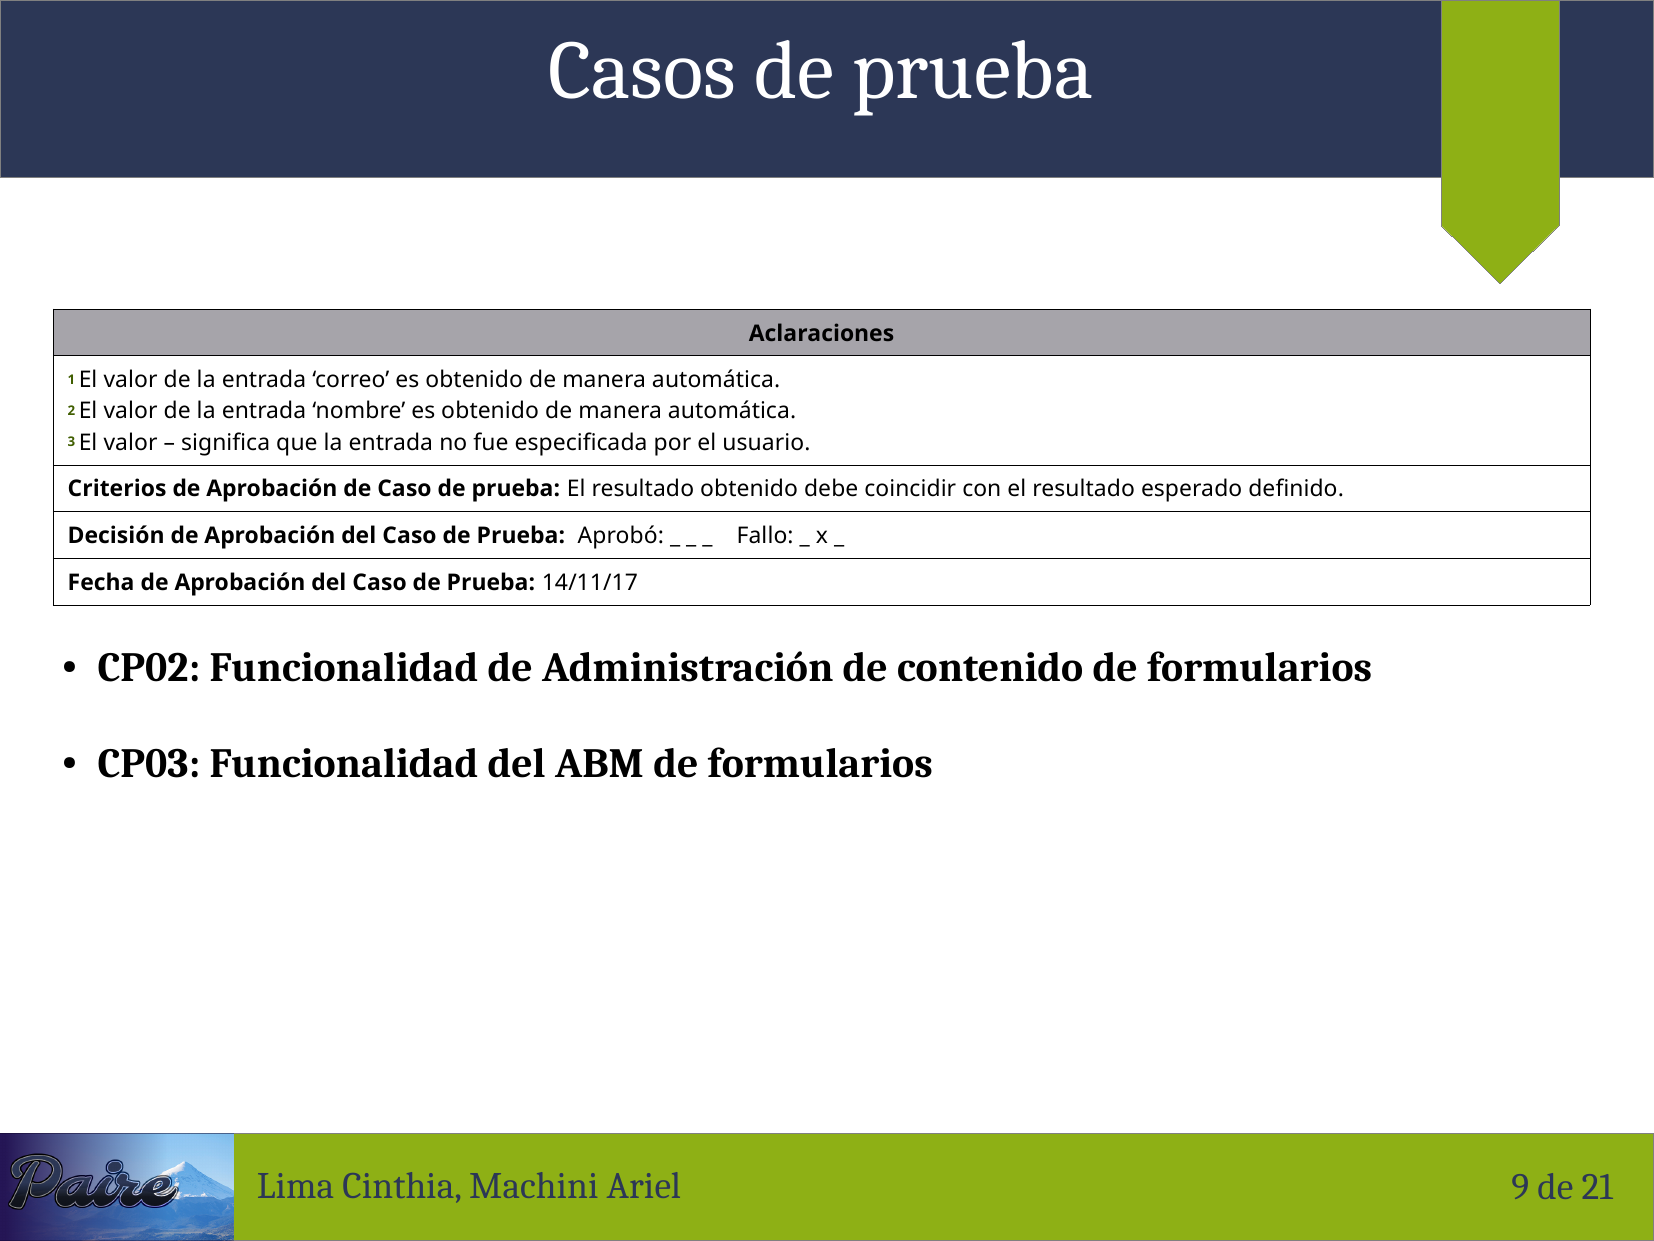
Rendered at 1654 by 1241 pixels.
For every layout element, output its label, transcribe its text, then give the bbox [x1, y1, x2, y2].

text_box Lima Cinthia, Machini Ariel [242, 1157, 715, 1217]
text_box <number> de 21 [1488, 1158, 1654, 1241]
text_box [234, 1133, 1654, 1241]
text_box [0, 0, 1654, 284]
table_cell Fecha de Aprobación del Caso de Prueba: 14/11/17 [54, 559, 1590, 605]
table_cell 1 El valor de la entrada ‘correo’ es obtenido de manera automática. 2 El valor de la entrada ‘nombre’ es obtenido de manera automática. 3 El valor – significa que la entrada no fue especificada por el usuario. [54, 356, 1590, 465]
text_box Casos de prueba [342, 15, 1300, 130]
table_header Aclaraciones [54, 310, 1590, 355]
picture [0, 1133, 234, 1241]
table_cell Criterios de Aprobación de Caso de prueba: El resultado obtenido debe coincidir con el resultado esperado definido. [54, 466, 1590, 511]
text_box CP02: Funcionalidad de Administración de contenido de formularios CP03: Funcionalidad del ABM de formularios [47, 637, 1583, 799]
table_cell Decisión de Aprobación del Caso de Prueba: Aprobó: _ _ _ Fallo: _ x _ [54, 512, 1590, 558]
